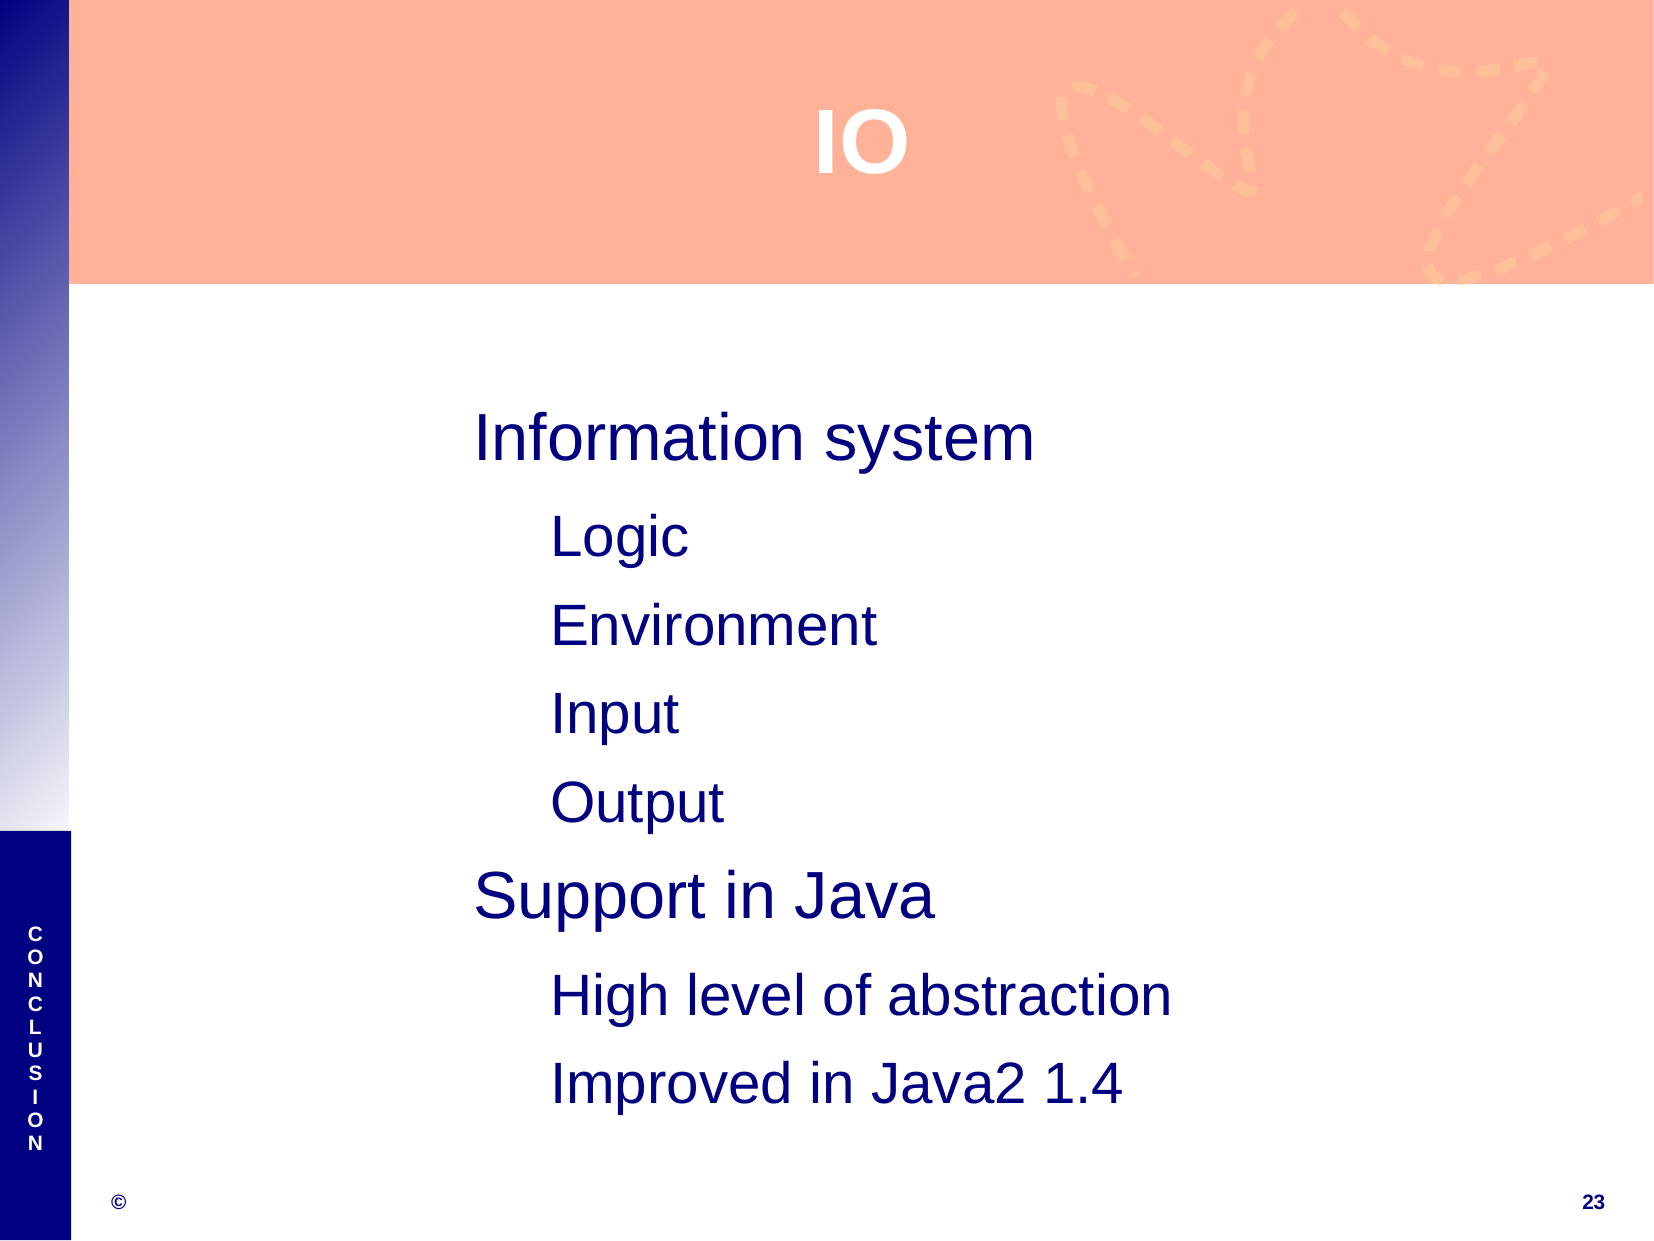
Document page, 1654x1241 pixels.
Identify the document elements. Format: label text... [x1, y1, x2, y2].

title IO [70, 37, 1654, 246]
list Information system Logic Environment Input Output Support in Java High level of abstraction Improved in Java2 1.4 [479, 399, 1245, 1117]
text_box C O N C L U S I O N [0, 830, 71, 1241]
